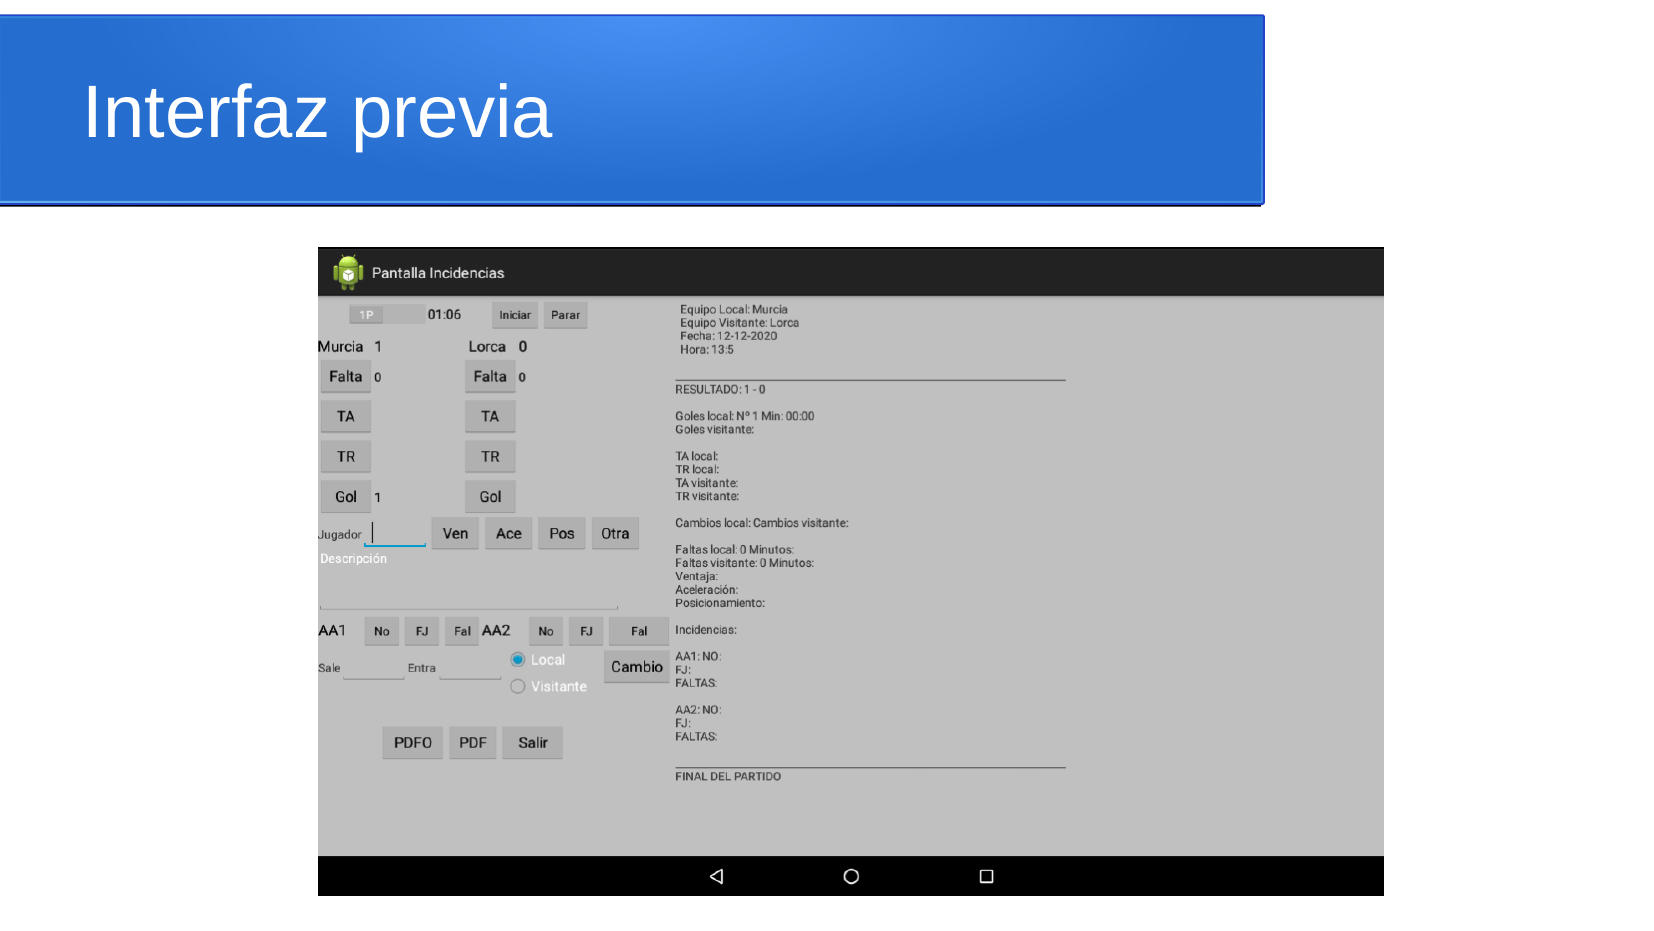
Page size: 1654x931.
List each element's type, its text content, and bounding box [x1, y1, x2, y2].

title Interfaz previa [82, 35, 1235, 189]
picture [318, 247, 1384, 896]
